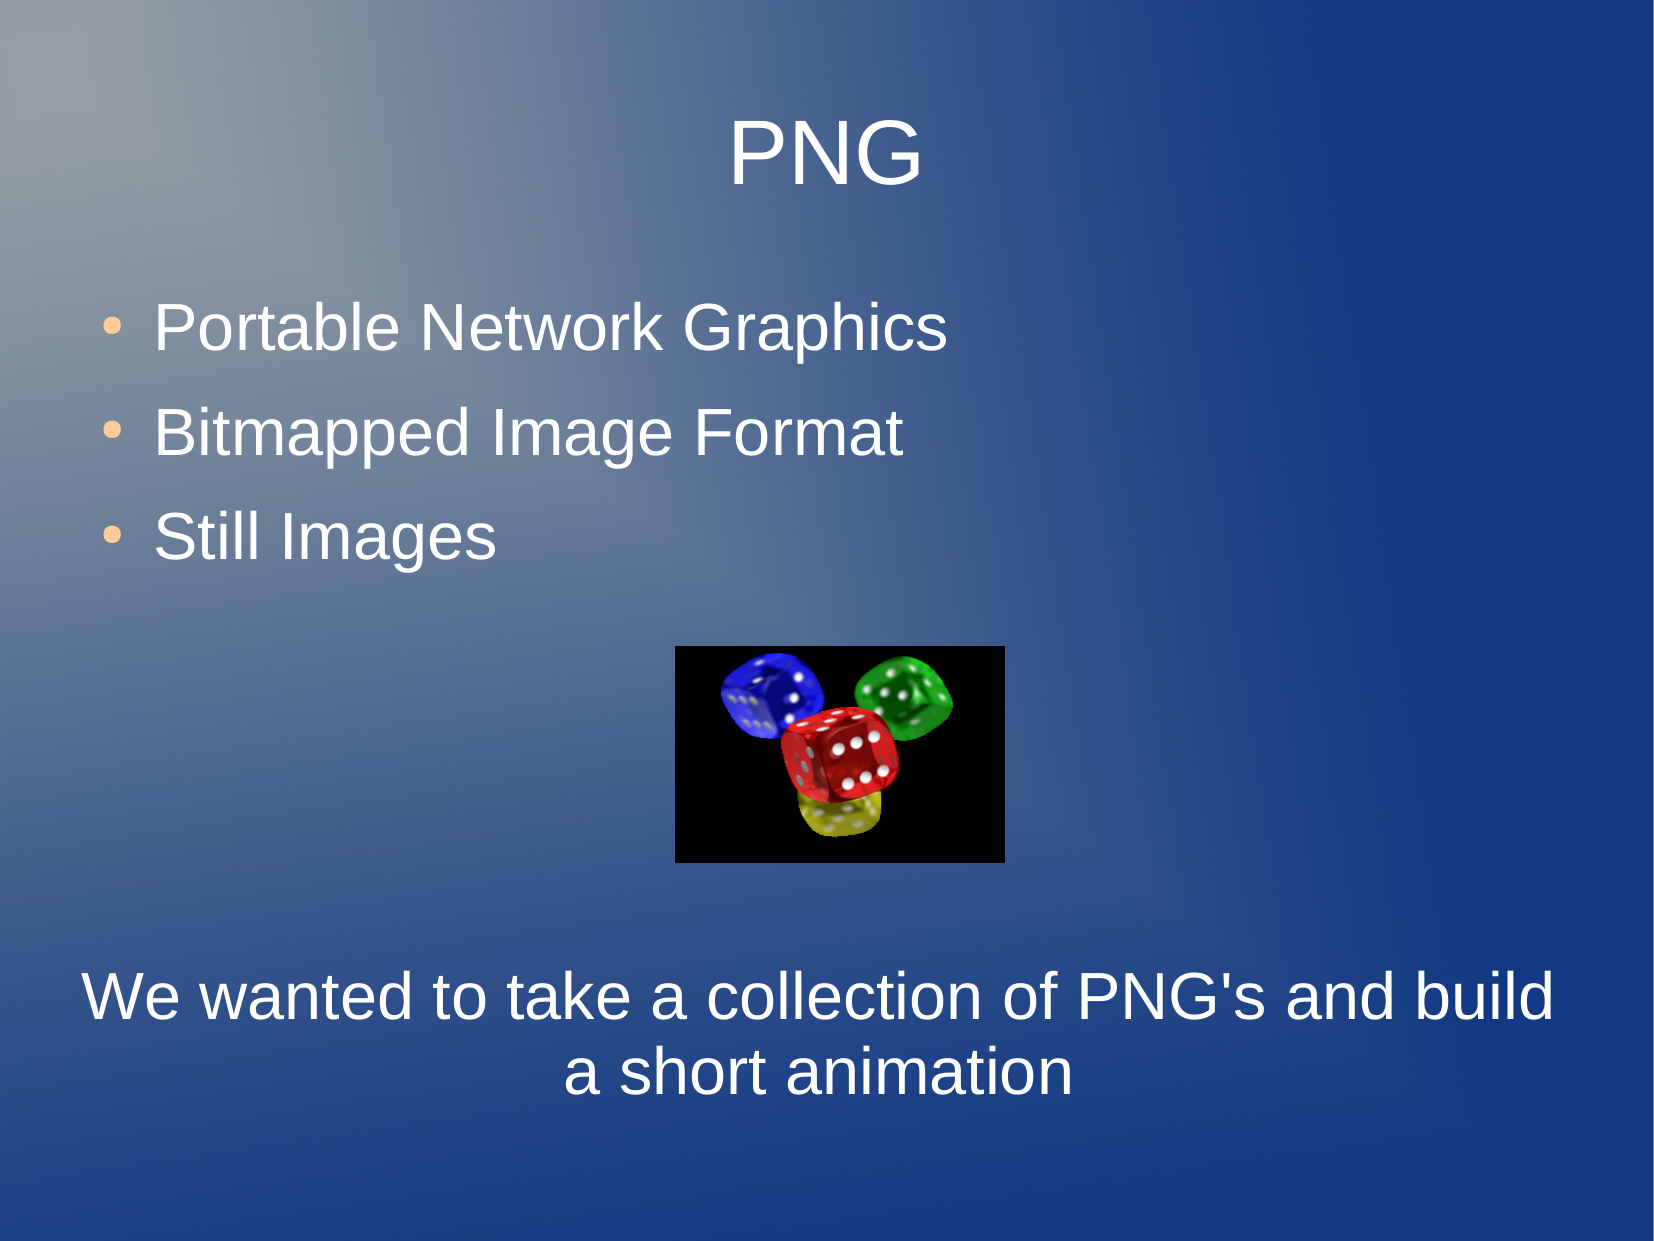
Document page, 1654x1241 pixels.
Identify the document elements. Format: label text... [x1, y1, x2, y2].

title PNG [82, 56, 1571, 250]
picture [0, 0, 1654, 1241]
title We wanted to take a collection of PNG's and build a short animation [75, 937, 1564, 1130]
list Portable Network Graphics Bitmapped Image Format Still Images [82, 290, 1571, 601]
